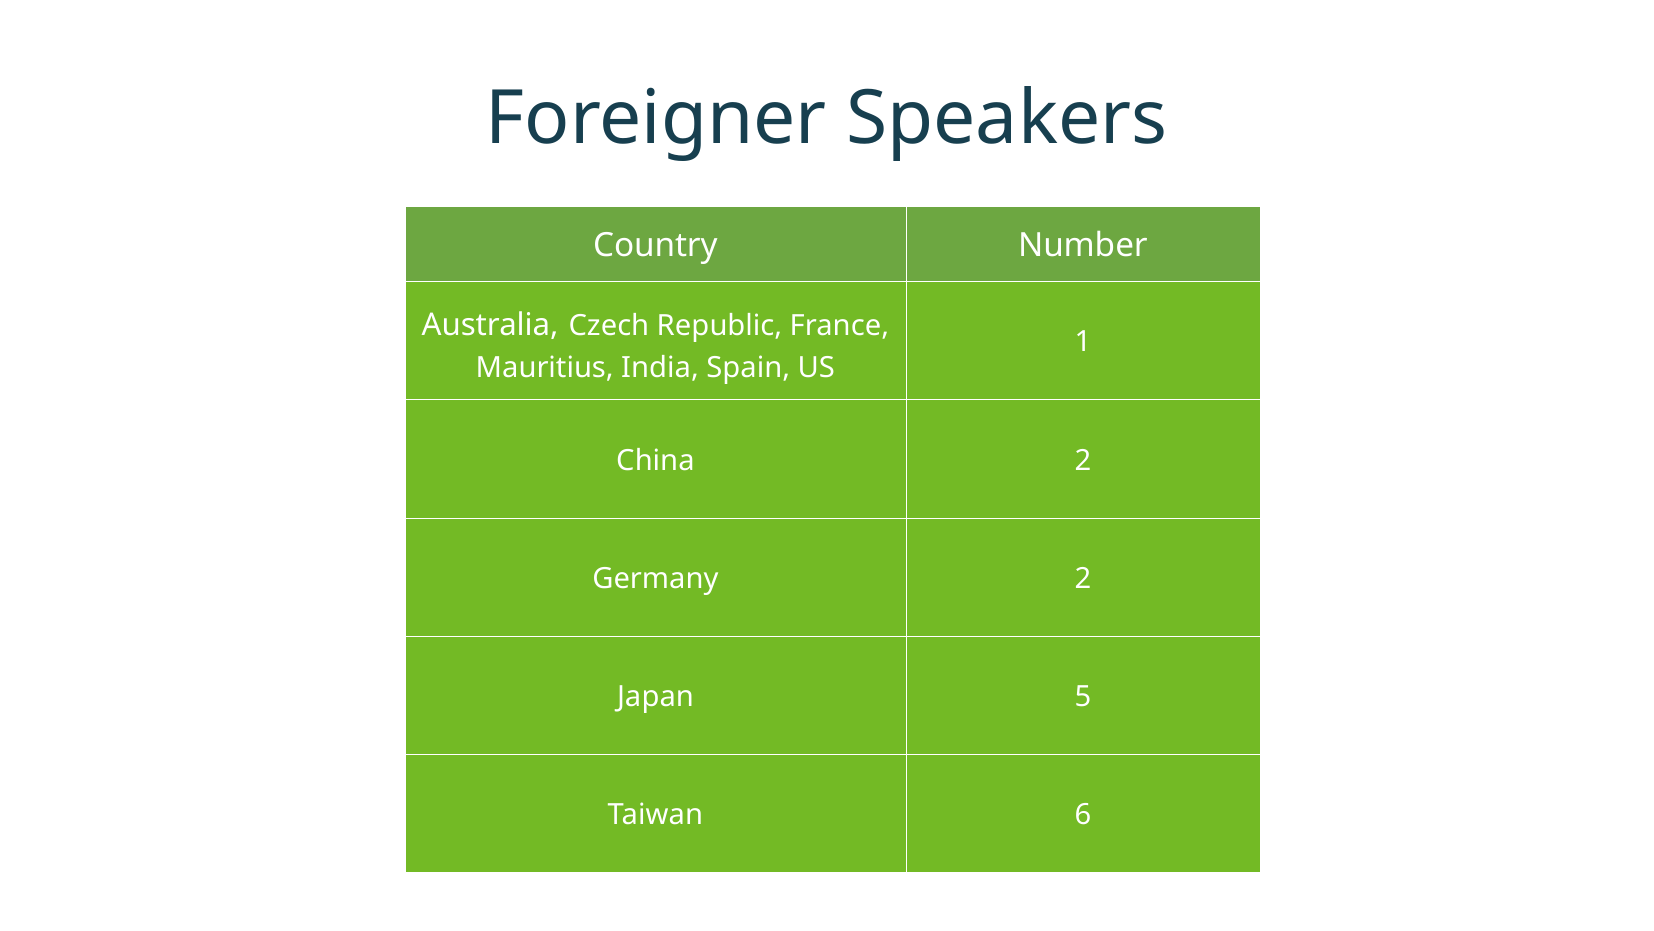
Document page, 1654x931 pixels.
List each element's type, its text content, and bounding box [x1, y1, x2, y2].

table_cell 5 [907, 637, 1260, 754]
table_header Number [907, 207, 1260, 281]
table_cell Taiwan [406, 755, 906, 872]
table_cell China [406, 400, 906, 518]
table_cell Japan [406, 637, 906, 754]
table_cell 1 [907, 282, 1260, 399]
table_header Country [406, 207, 906, 281]
title Foreigner Speakers [82, 37, 1571, 193]
table_cell Australia, Czech Republic, France, Mauritius, India, Spain, US [406, 282, 906, 399]
table_cell 2 [907, 519, 1260, 636]
table_cell 6 [907, 755, 1260, 872]
table_cell 2 [907, 400, 1260, 518]
table_cell Germany [406, 519, 906, 636]
